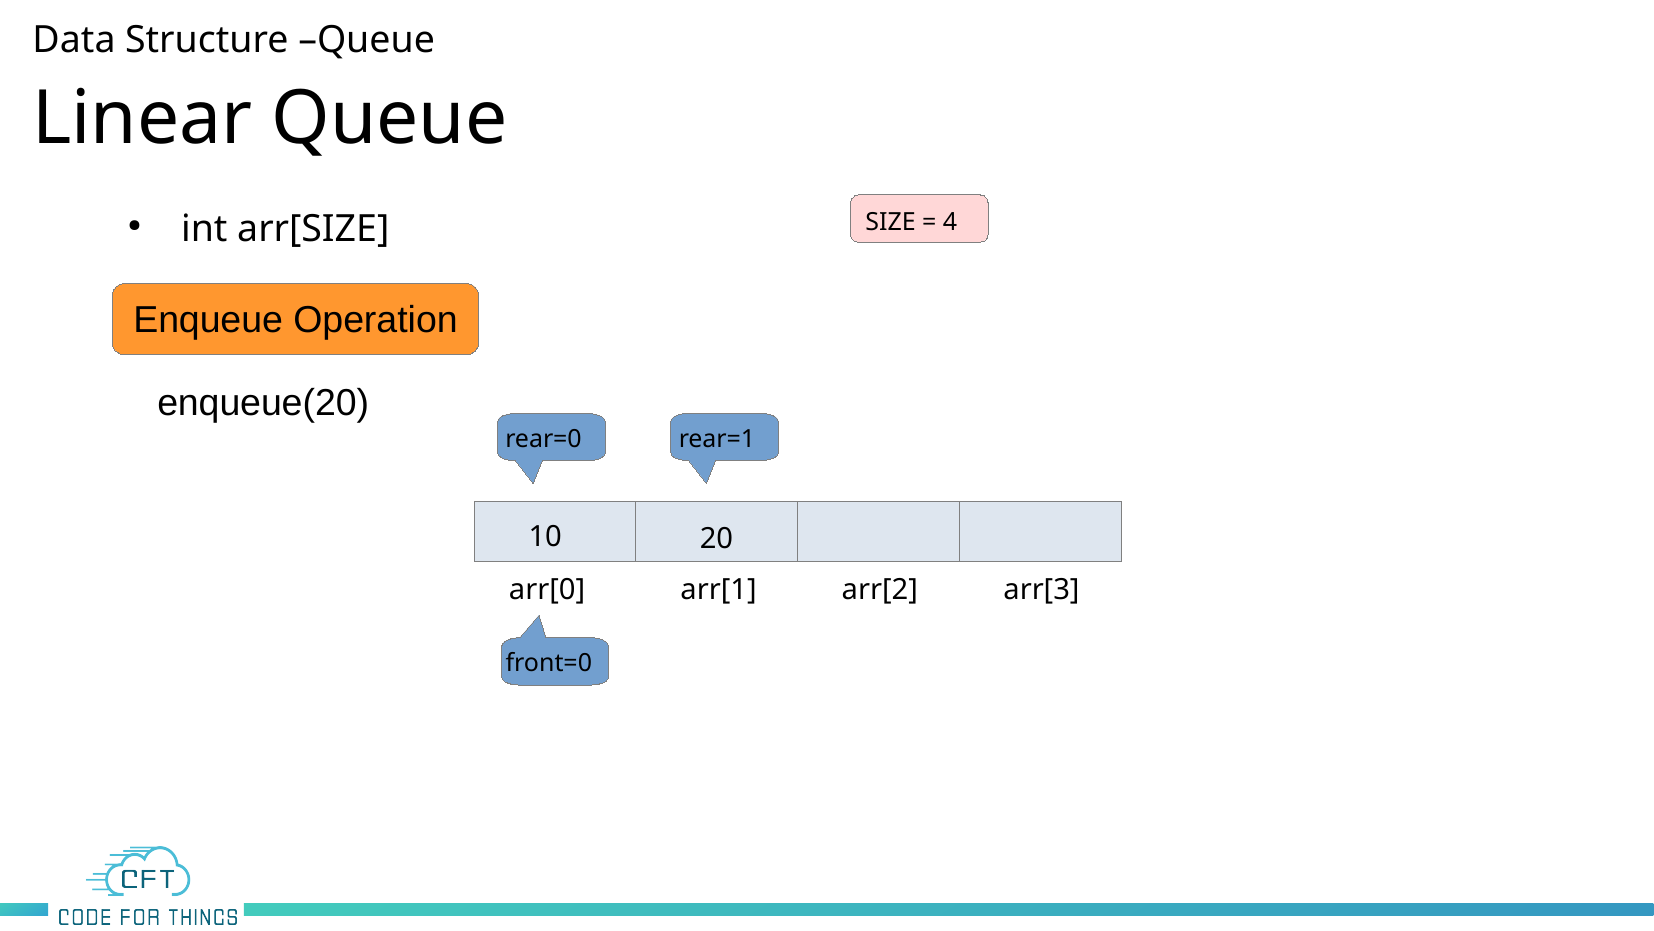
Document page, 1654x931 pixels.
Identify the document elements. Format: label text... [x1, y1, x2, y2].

text_box Enqueue Operation [112, 283, 479, 355]
text_box rear=0 [484, 413, 632, 461]
text_box [515, 461, 543, 484]
text_box enqueue(20) [142, 374, 384, 432]
text_box arr[1] [665, 561, 826, 618]
text_box int arr[SIZE] [95, 194, 567, 253]
text_box arr[3] [988, 561, 1180, 618]
text_box [520, 615, 546, 637]
text_box arr[0] [494, 561, 665, 618]
text_box rear=1 [657, 413, 806, 461]
text_box front=0 [490, 637, 632, 686]
text_box 20 [685, 510, 756, 567]
text_box 10 [513, 507, 585, 565]
picture [59, 846, 237, 925]
text_box [474, 501, 1122, 562]
text_box arr[2] [826, 561, 988, 618]
text_box SIZE = 4 [850, 196, 990, 243]
title Data Structure –Queue Linear Queue [32, 12, 1184, 166]
text_box [689, 461, 716, 484]
